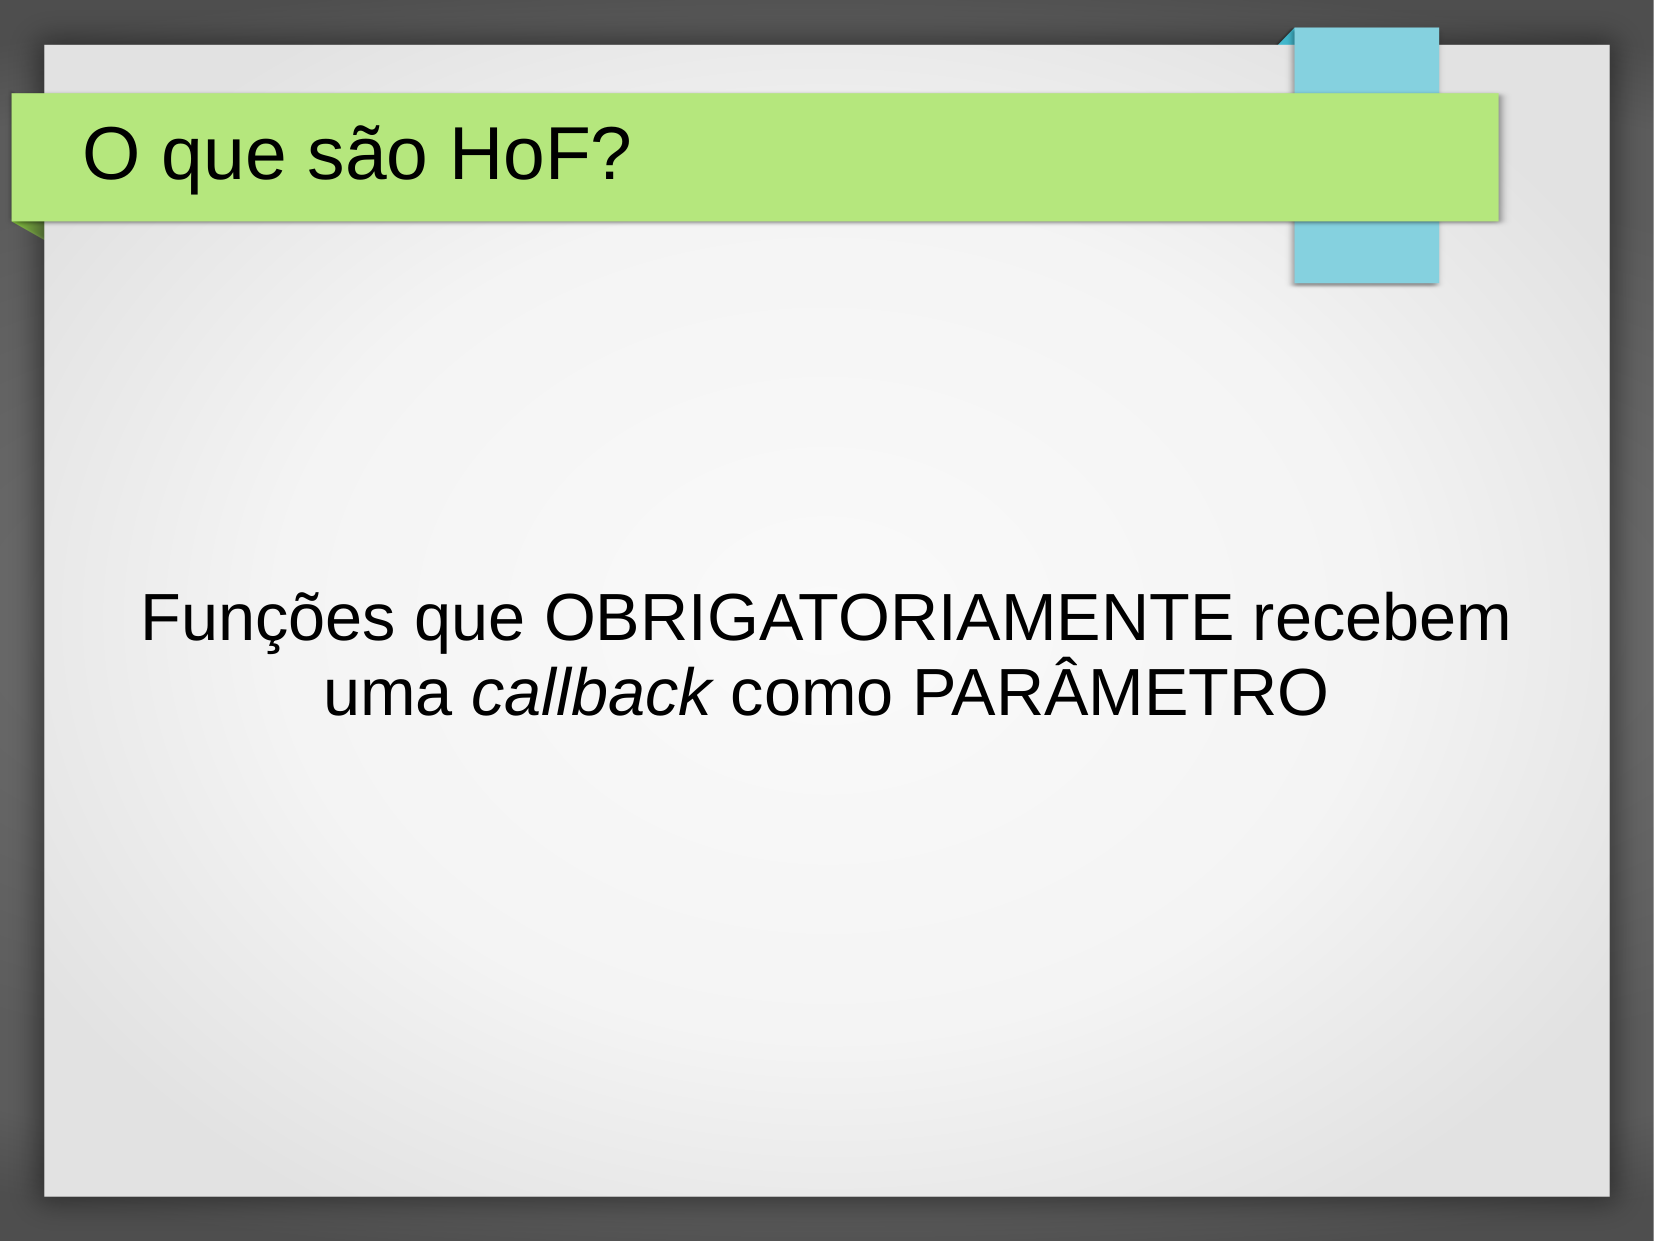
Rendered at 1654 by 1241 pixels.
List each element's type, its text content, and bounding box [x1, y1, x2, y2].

subtitle Funções que OBRIGATORIAMENTE recebem uma callback como PARÂMETRO [82, 295, 1571, 1015]
title O que são HoF? [82, 94, 1264, 213]
picture [0, 0, 1654, 1241]
